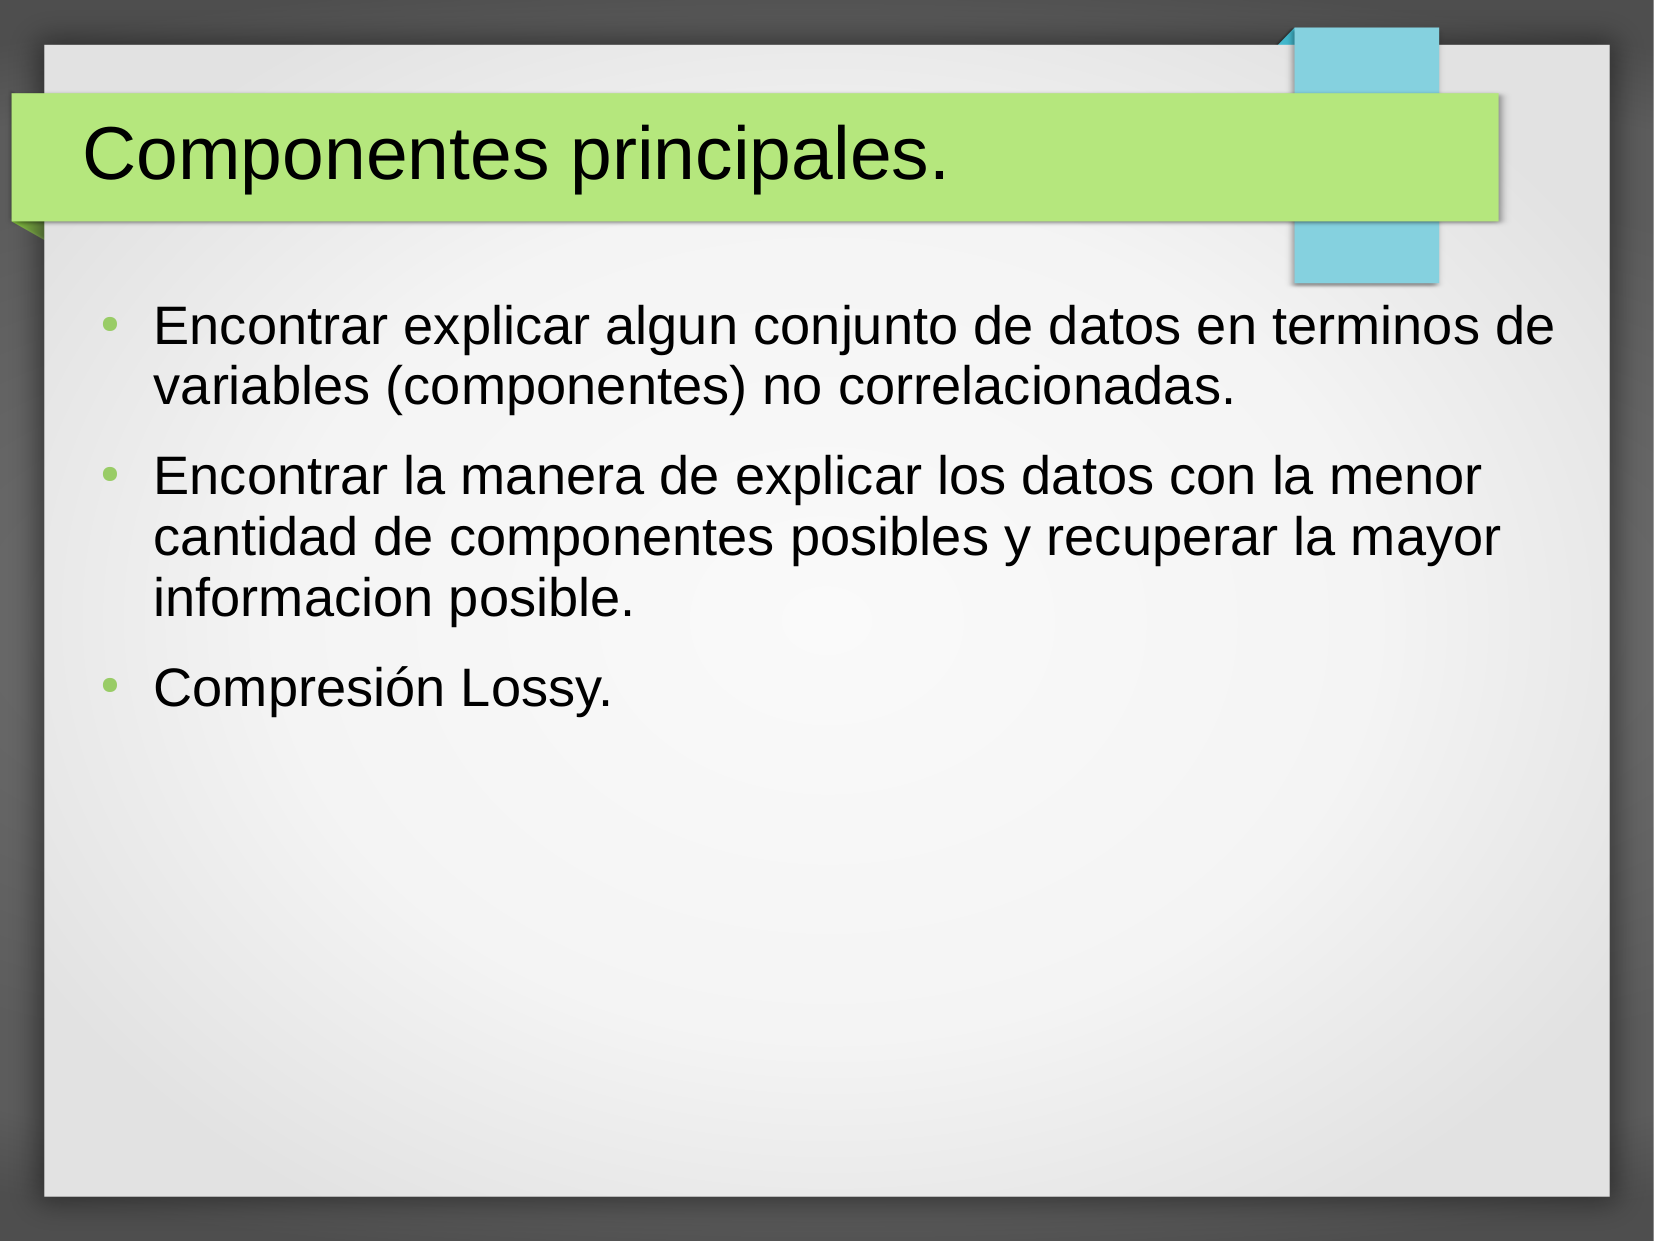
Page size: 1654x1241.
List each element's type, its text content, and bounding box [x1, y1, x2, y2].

title Componentes principales. [82, 94, 1264, 213]
list Encontrar explicar algun conjunto de datos en terminos de variables (componentes) no correlacionadas. Encontrar la manera de explicar los datos con la menor cantidad de componentes posibles y recuperar la mayor informacion posible. Compresión Lossy. [82, 295, 1571, 1015]
picture [0, 0, 1654, 1241]
